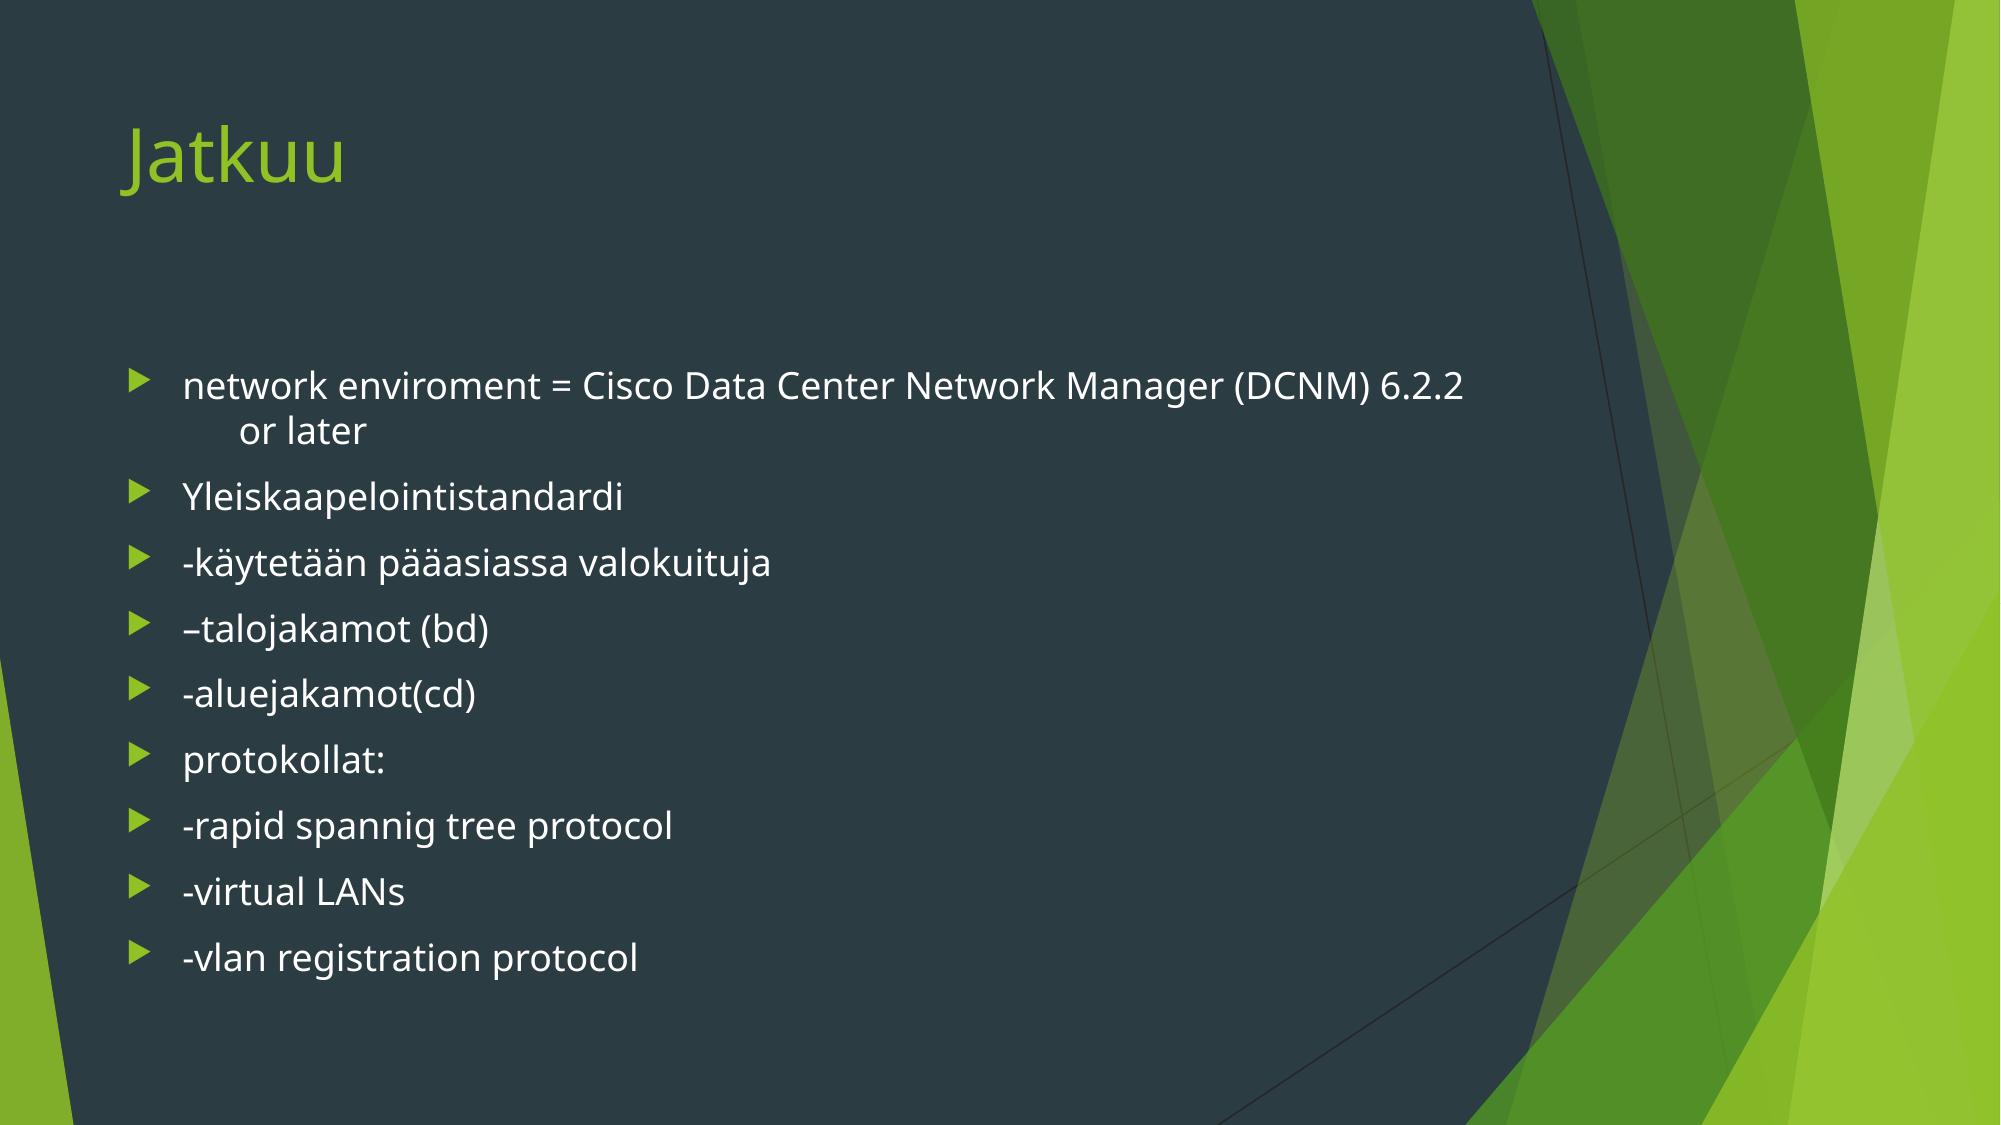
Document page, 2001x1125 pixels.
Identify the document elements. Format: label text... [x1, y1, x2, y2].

list network enviroment = Cisco Data Center Network Manager (DCNM) 6.2.2 or later Yleiskaapelointistandardi -käytetään pääasiassa valokuituja –talojakamot (bd) -aluejakamot(cd) protokollat: -rapid spannig tree protocol -virtual LANs -vlan registration protocol [111, 354, 1522, 992]
title Jatkuu [111, 99, 1522, 317]
